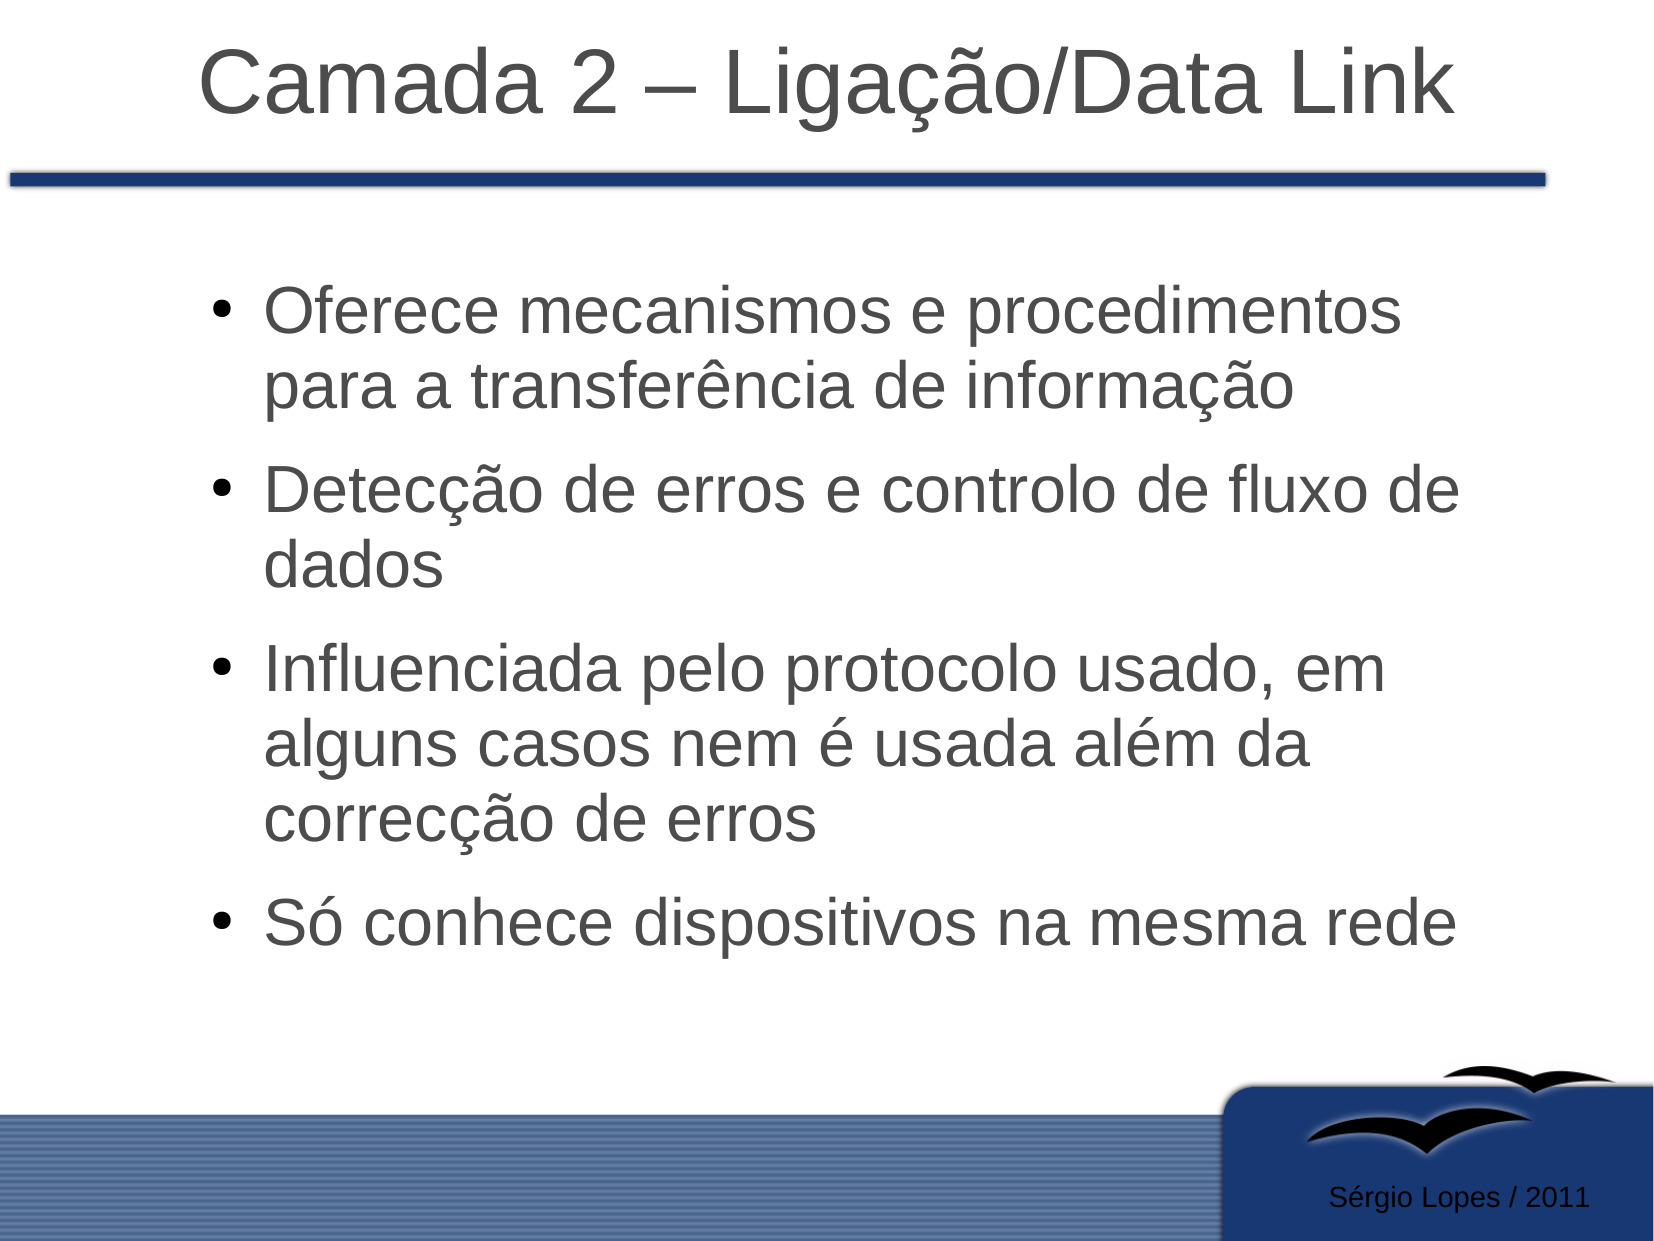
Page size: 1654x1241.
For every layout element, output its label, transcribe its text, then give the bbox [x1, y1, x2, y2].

picture [0, 0, 1654, 1241]
title Camada 2 – Ligação/Data Link [121, 0, 1534, 164]
text_box Sérgio Lopes / 2011 [1328, 1181, 1588, 1214]
list Oferece mecanismos e procedimentos para a transferência de informação Detecção de erros e controlo de fluxo de dados Influenciada pelo protocolo usado, em alguns casos nem é usada além da correcção de erros Só conhece dispositivos na mesma rede [121, 273, 1534, 1056]
